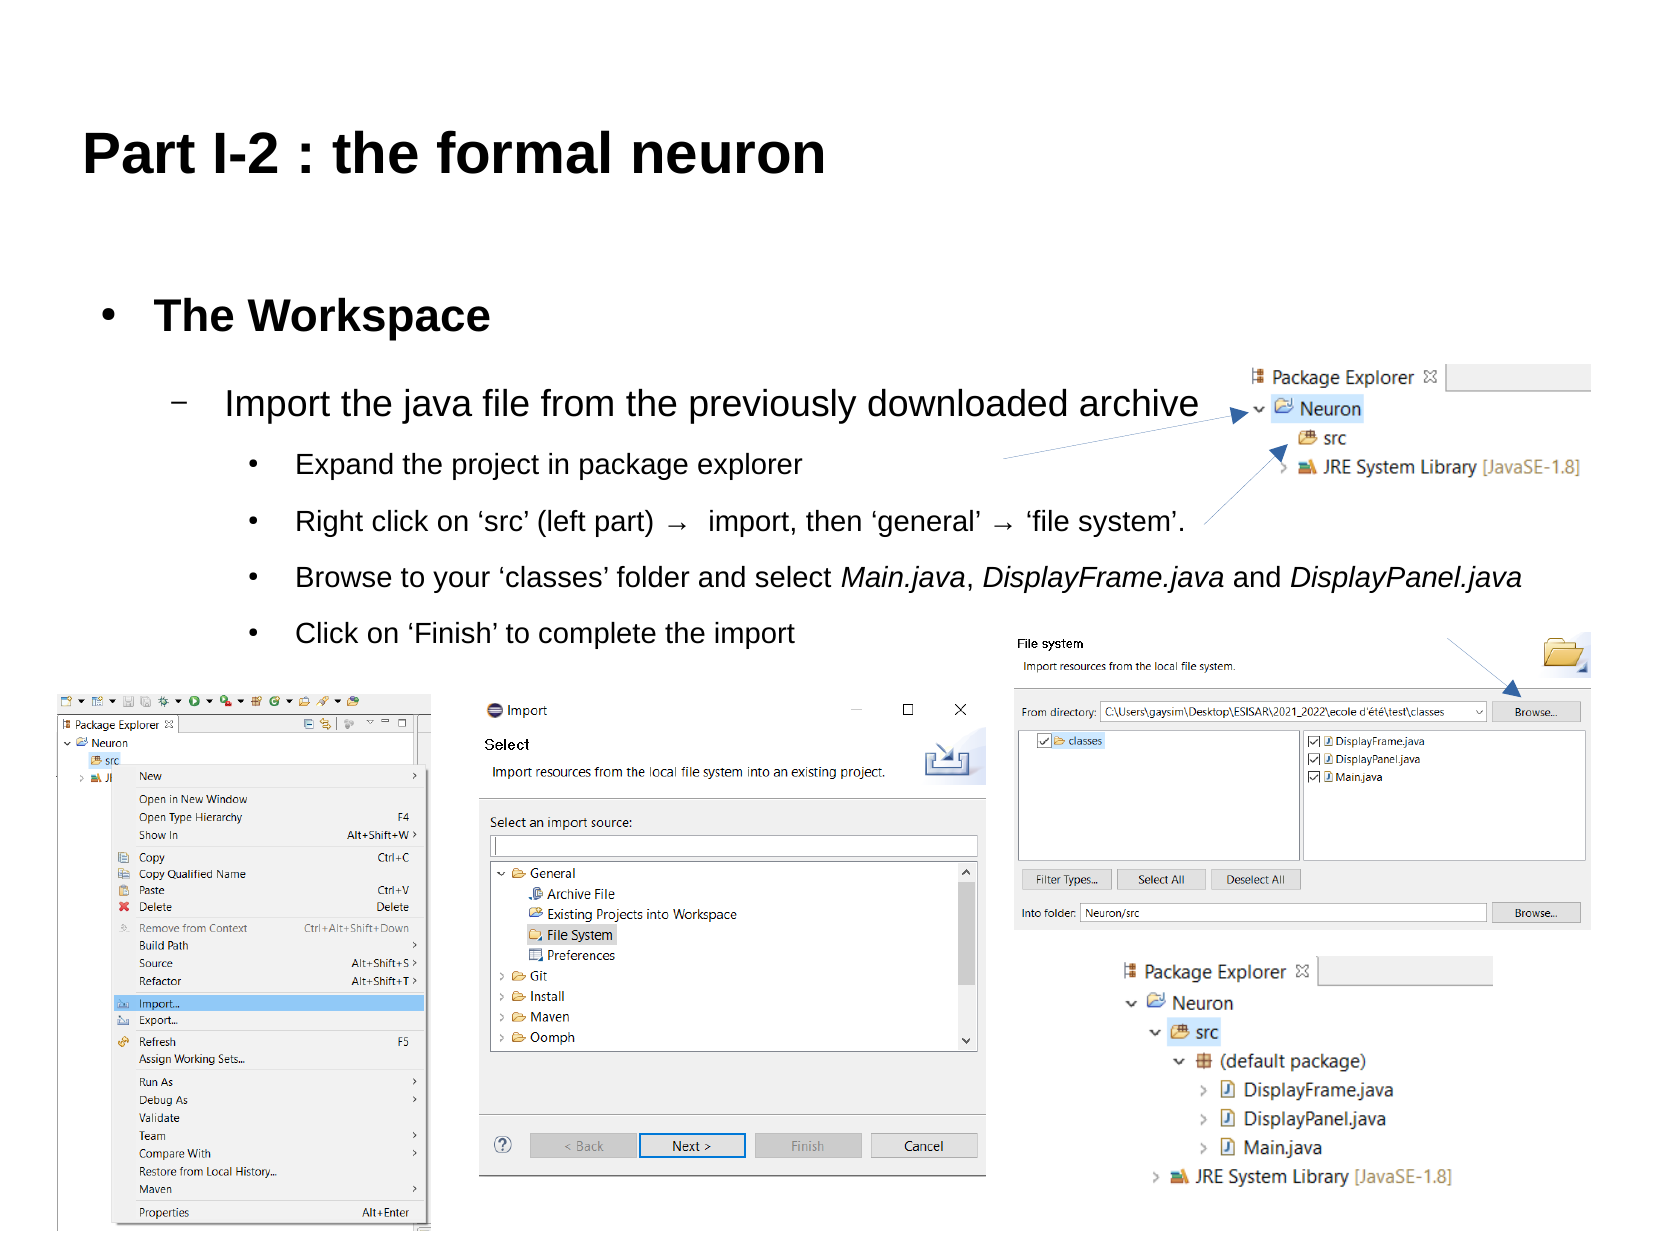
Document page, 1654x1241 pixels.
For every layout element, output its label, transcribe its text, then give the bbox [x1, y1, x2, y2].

picture [1117, 956, 1493, 1212]
title Part I-2 : the formal neuron [82, 49, 1571, 257]
picture [479, 695, 986, 1177]
picture [1246, 364, 1591, 485]
picture [56, 694, 431, 1231]
list The Workspace Import the java file from the previously downloaded archive Expand the project in package explorer Right click on ‘src’ (left part) → import, then ‘general’ → ‘file system’. Browse to your ‘classes’ folder and select Main.java, DisplayFrame.java and DisplayPanel.java Click on ‘Finish’ to complete the import [82, 290, 1636, 1241]
picture [1014, 632, 1591, 930]
